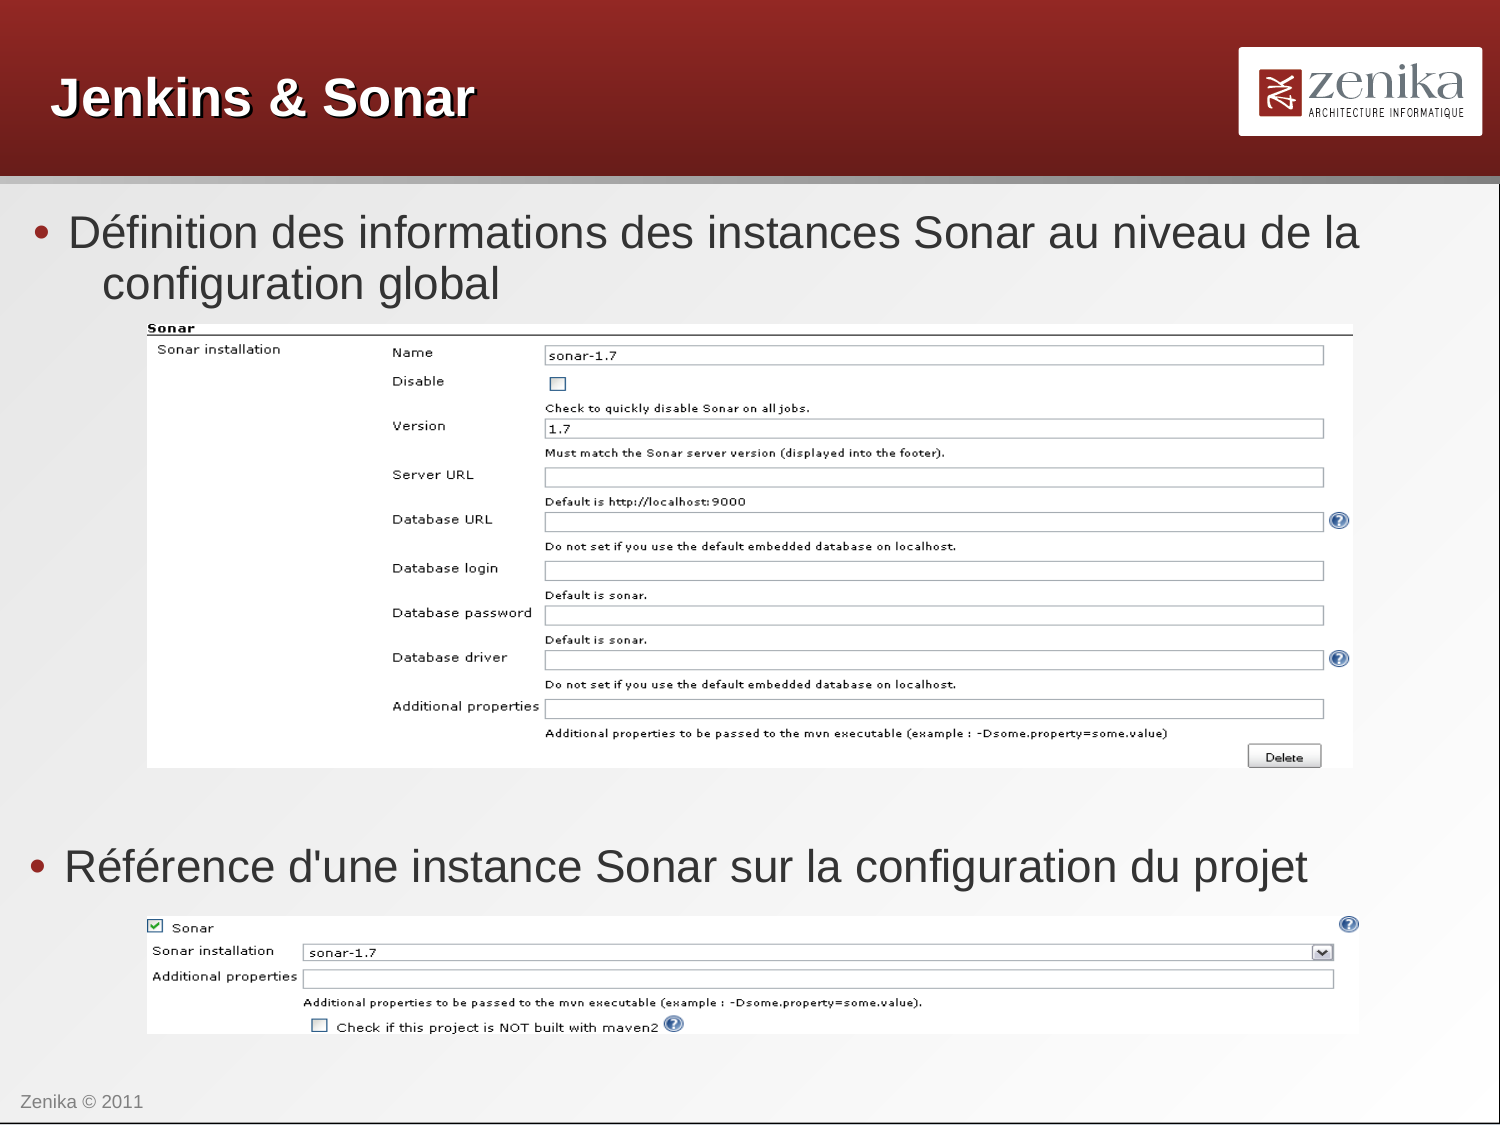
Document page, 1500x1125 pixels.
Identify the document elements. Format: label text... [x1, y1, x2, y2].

list Définition des informations des instances Sonar au niveau de la configuration global [33, 206, 1418, 312]
picture [147, 324, 1353, 768]
picture [147, 945, 1359, 1034]
title Jenkins & Sonar [50, 15, 1206, 180]
list Référence d'une instance Sonar sur la configuration du projet [29, 840, 1414, 945]
picture [1257, 58, 1464, 125]
